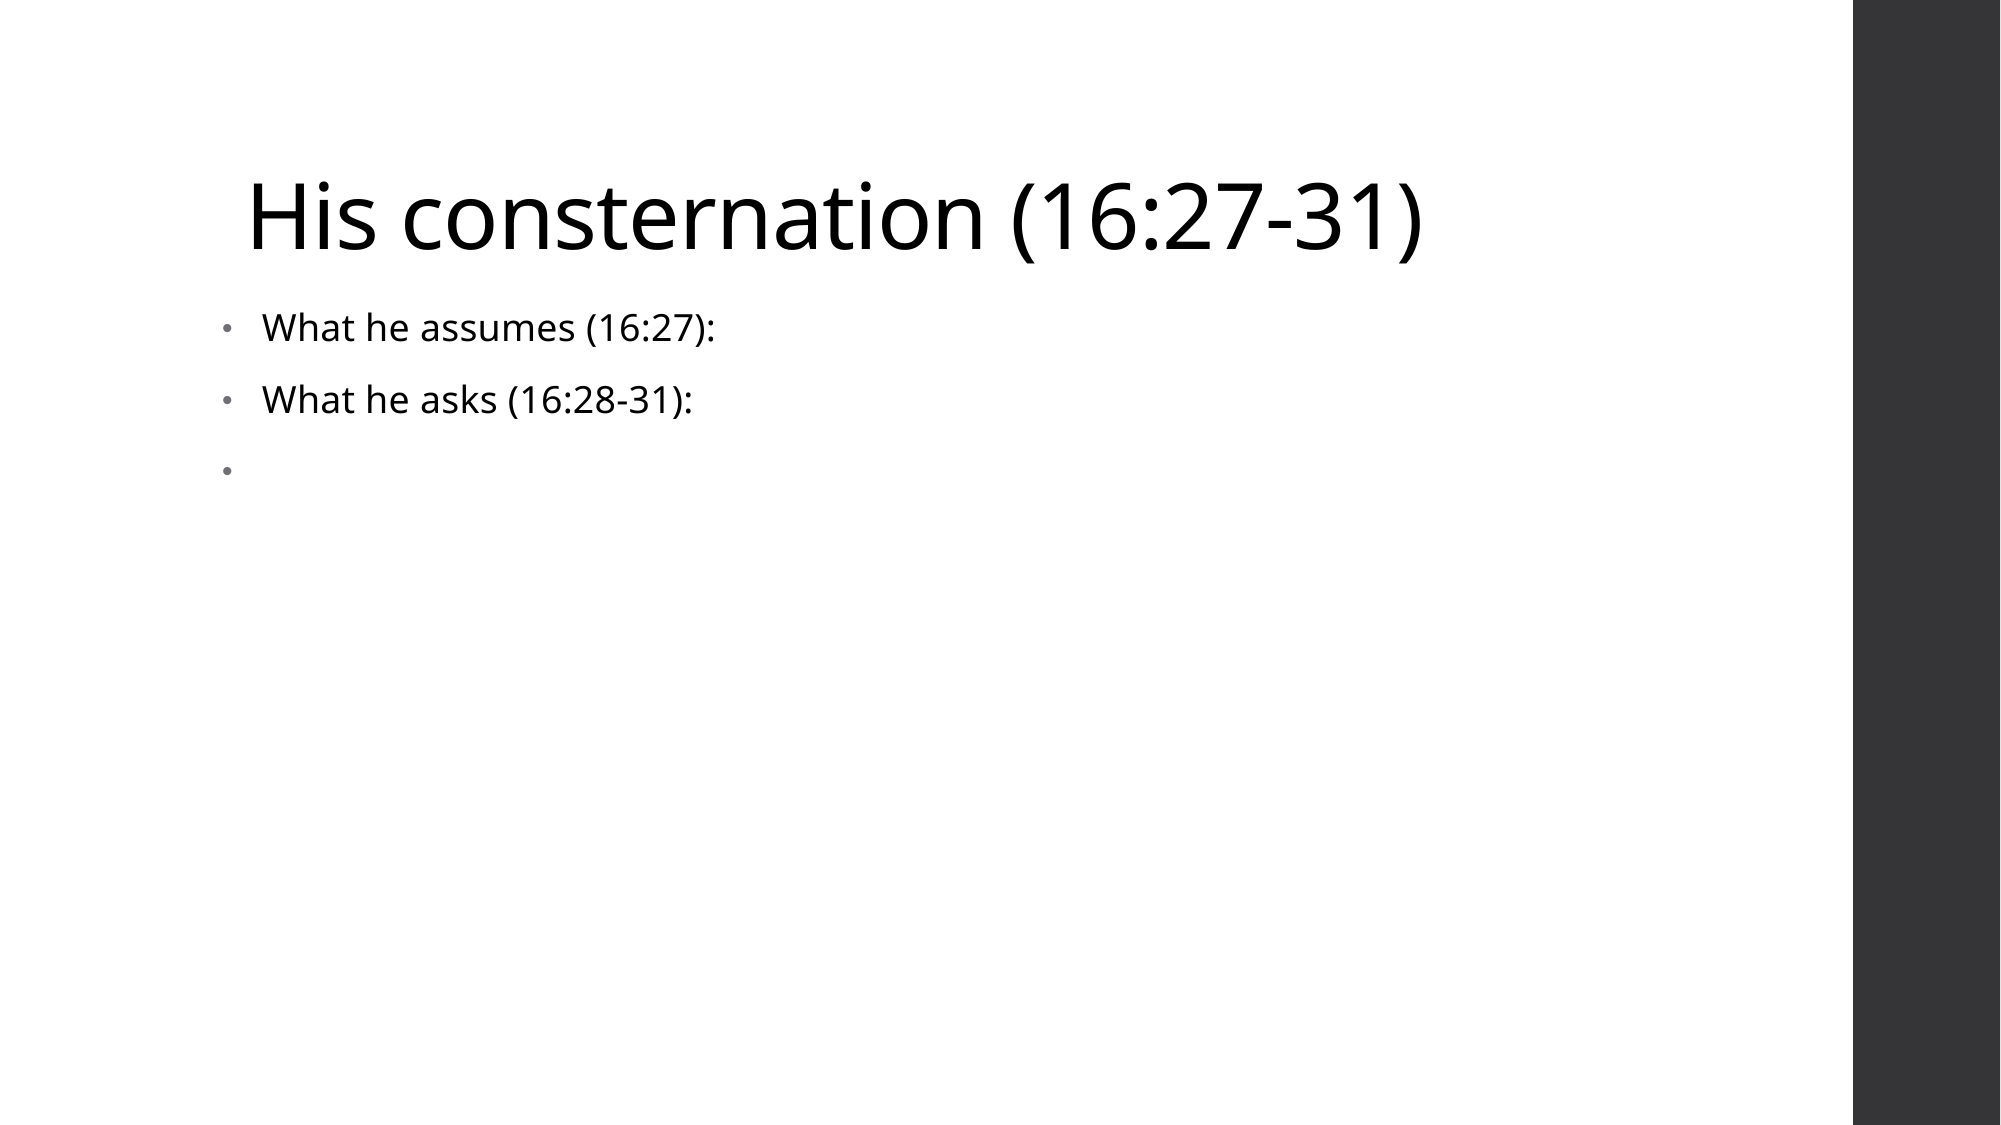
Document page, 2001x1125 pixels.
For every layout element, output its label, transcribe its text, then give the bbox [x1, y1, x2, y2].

list What he assumes (16:27): What he asks (16:28-31): [206, 299, 1617, 1014]
title His consternation (16:27-31) [206, 60, 1797, 278]
